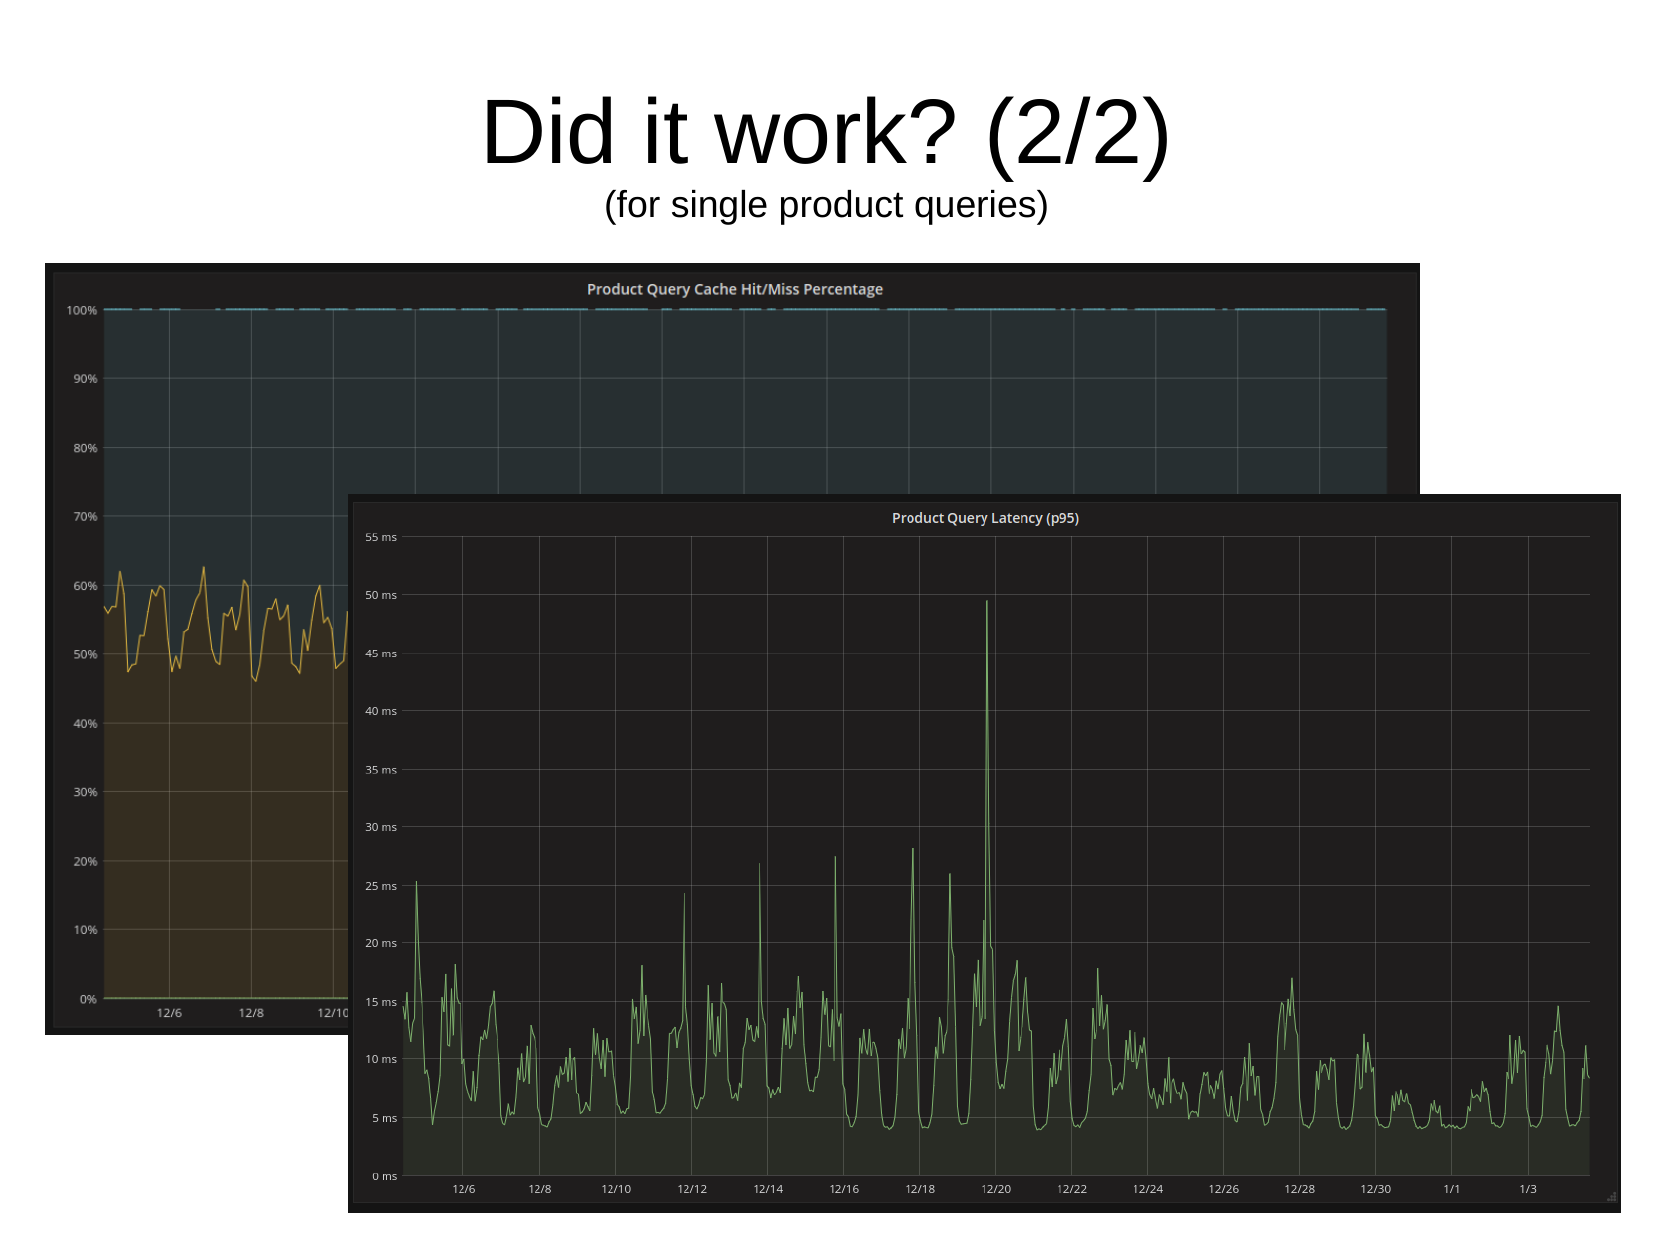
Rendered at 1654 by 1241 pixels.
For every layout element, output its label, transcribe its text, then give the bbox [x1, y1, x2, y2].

picture [45, 263, 1621, 1213]
title Did it work? (2/2) (for single product queries) [82, 49, 1571, 257]
